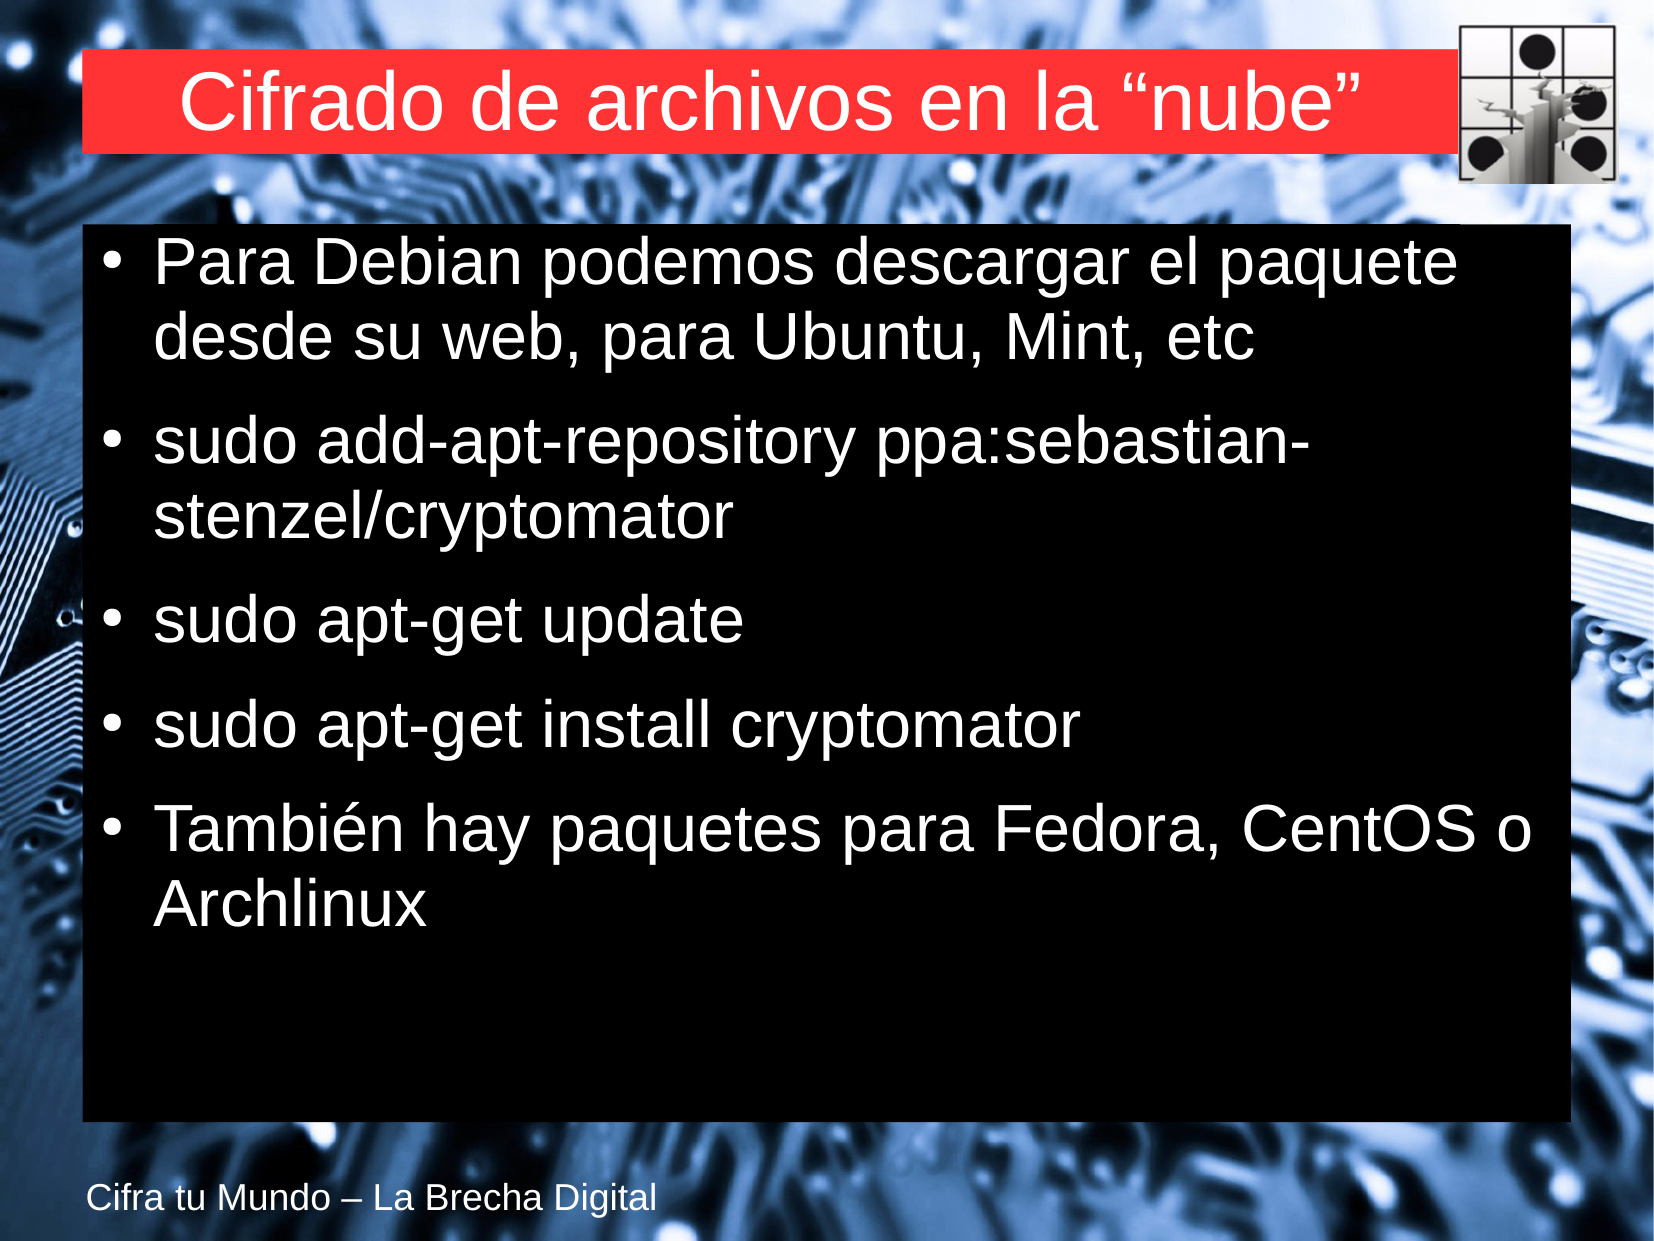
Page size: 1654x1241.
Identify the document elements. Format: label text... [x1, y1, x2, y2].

list Para Debian podemos descargar el paquete desde su web, para Ubuntu, Mint, etc sudo add-apt-repository ppa:sebastian-stenzel/cryptomator sudo apt-get update sudo apt-get install cryptomator También hay paquetes para Fedora, CentOS o Archlinux [82, 224, 1571, 1123]
picture [0, 0, 1654, 1241]
title Cifrado de archivos en la “nube” [82, 49, 1458, 154]
text_box Cifra tu Mundo – La Brecha Digital [70, 1169, 1453, 1226]
